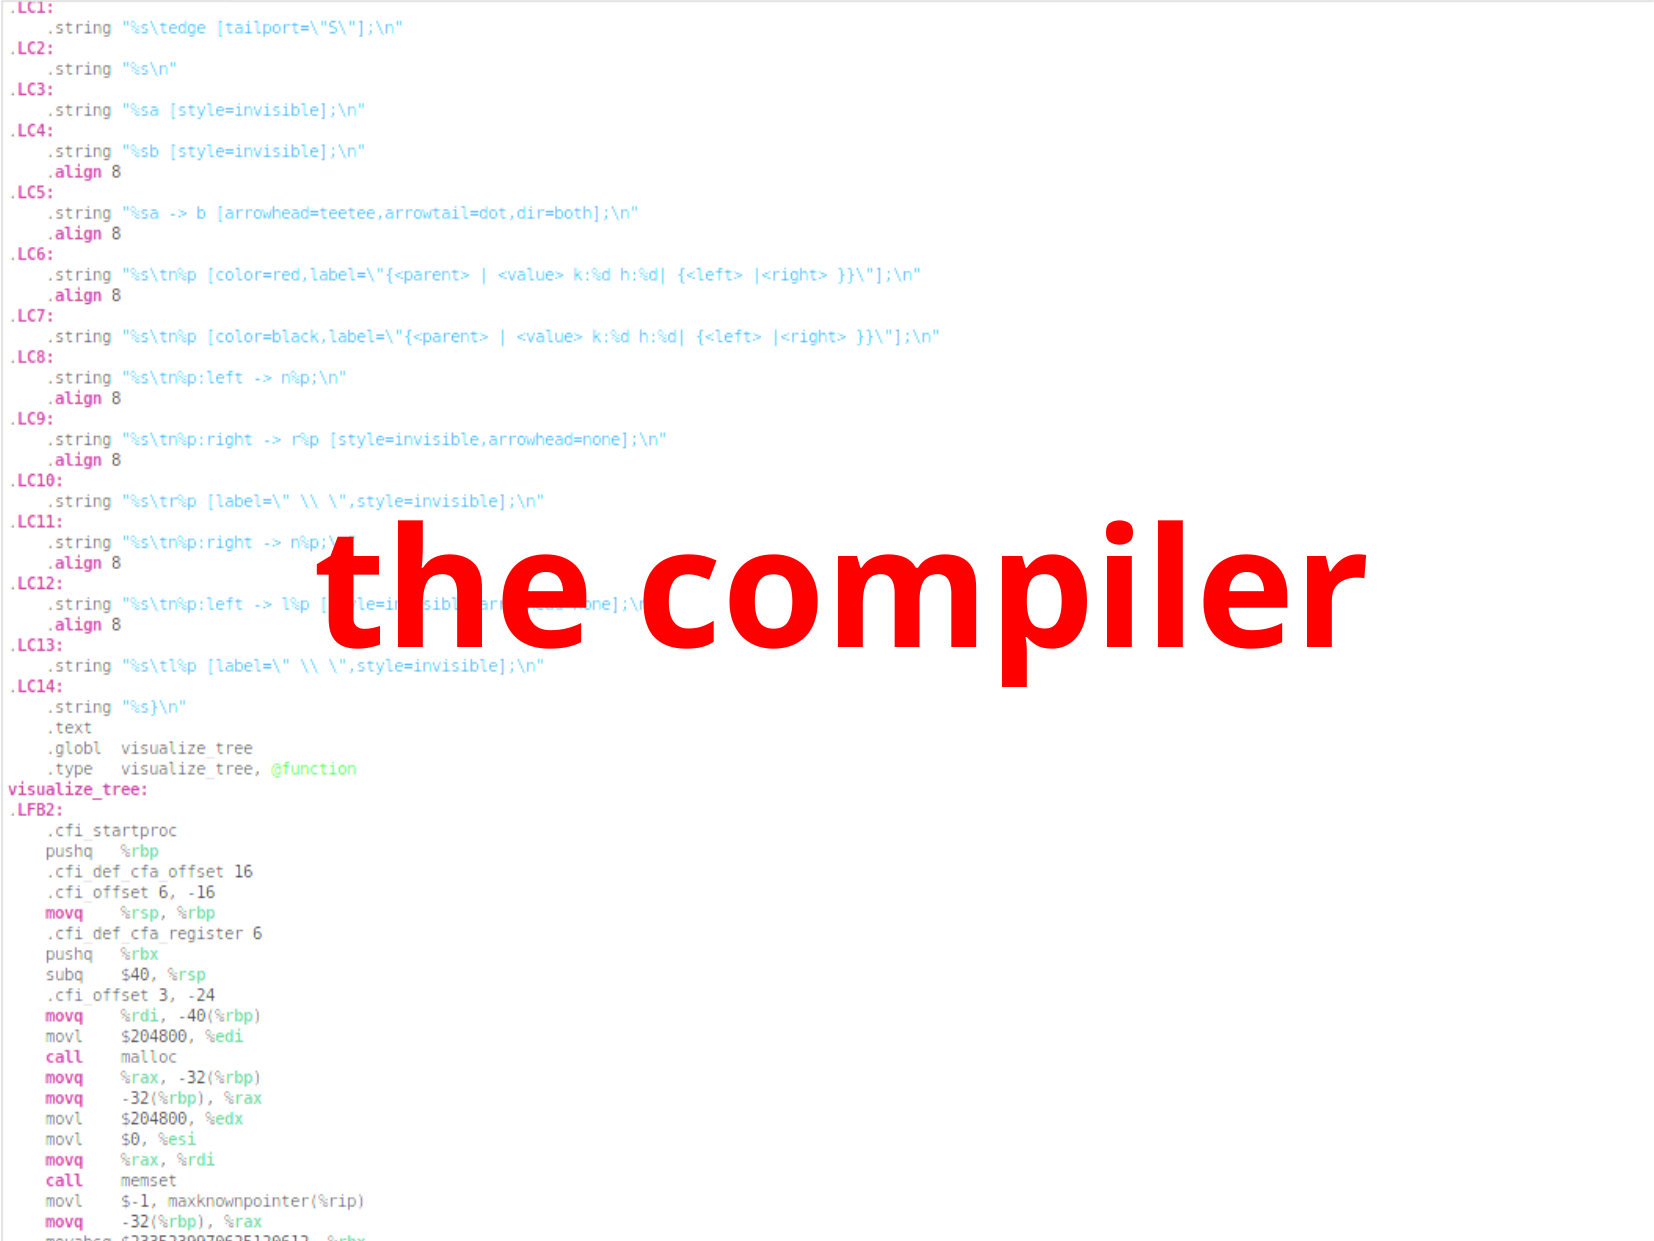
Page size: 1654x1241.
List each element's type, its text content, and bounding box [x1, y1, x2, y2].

picture [0, 0, 1654, 1241]
text_box the compiler [274, 462, 1411, 708]
